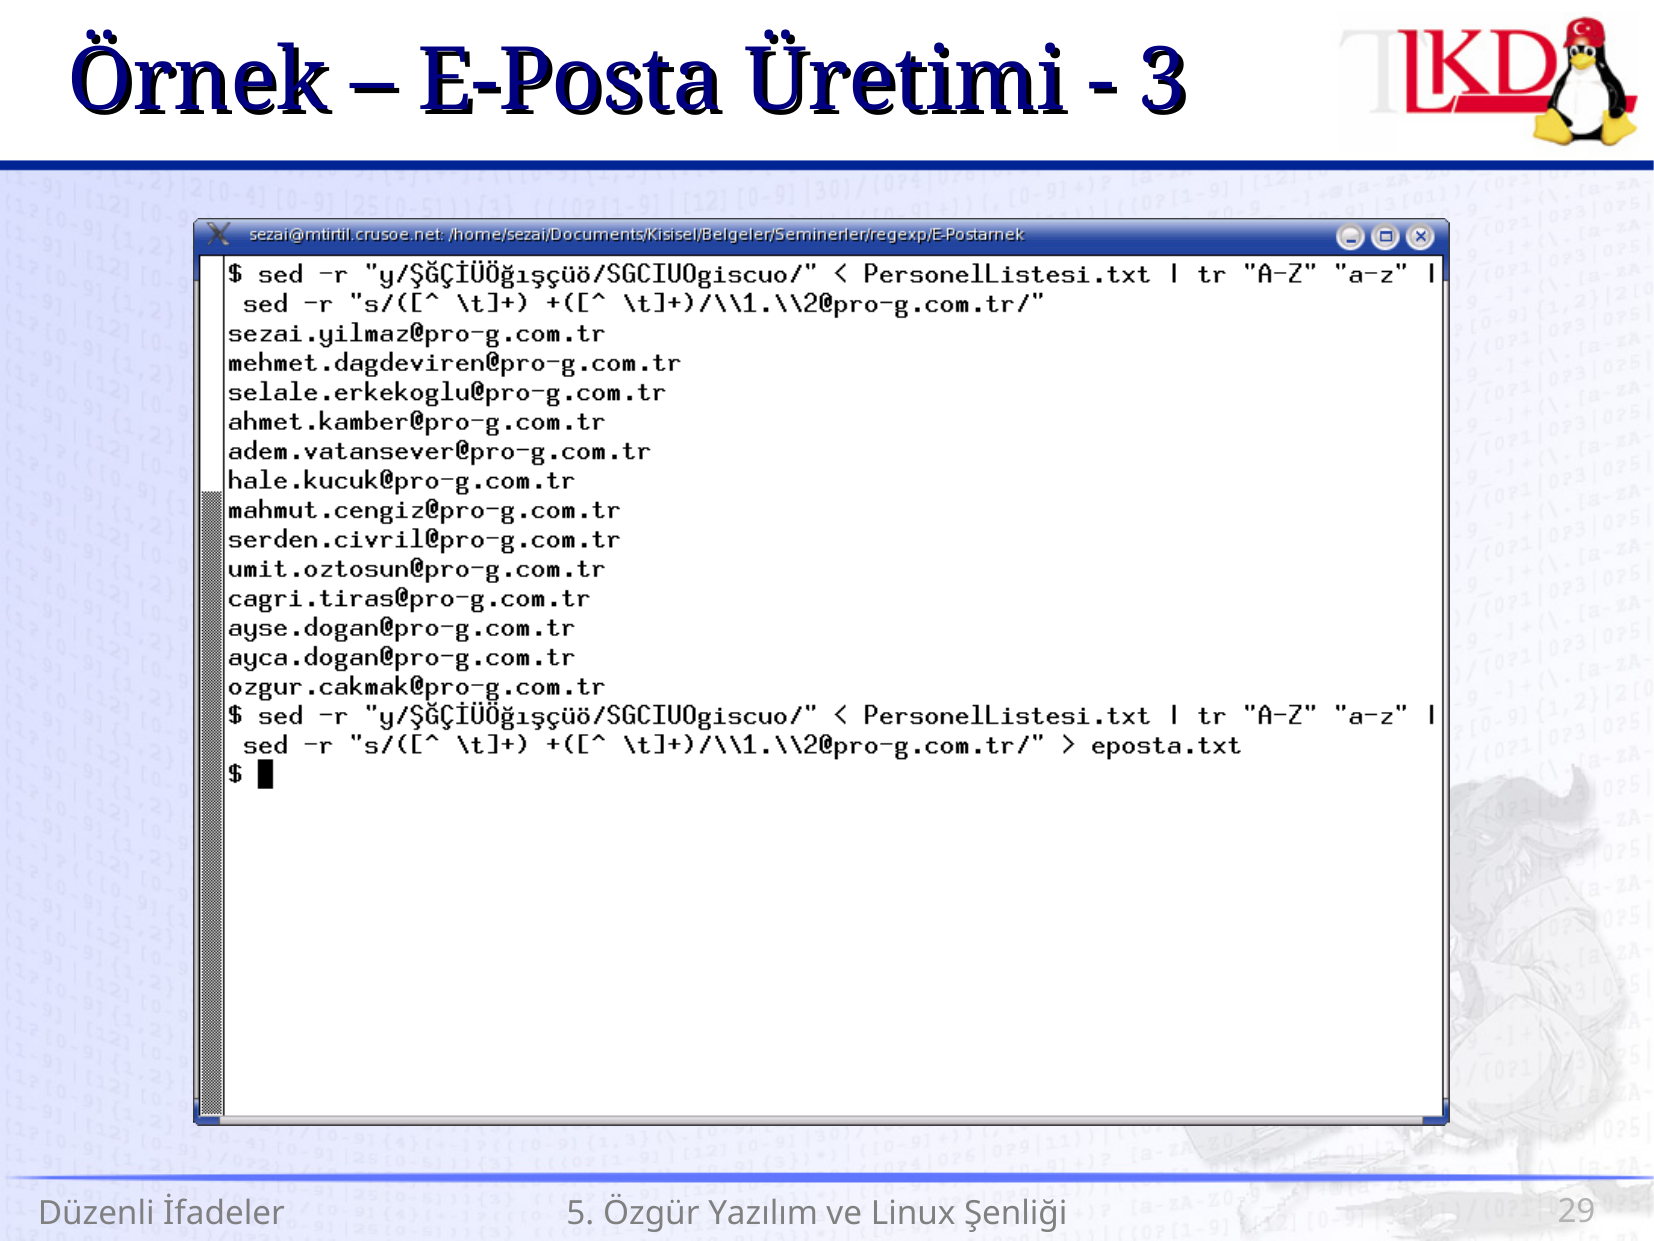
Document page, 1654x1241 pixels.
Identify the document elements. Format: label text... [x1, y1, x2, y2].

picture [0, 0, 1654, 1241]
title Örnek – E-Posta Üretimi - 3 [67, 13, 1399, 138]
